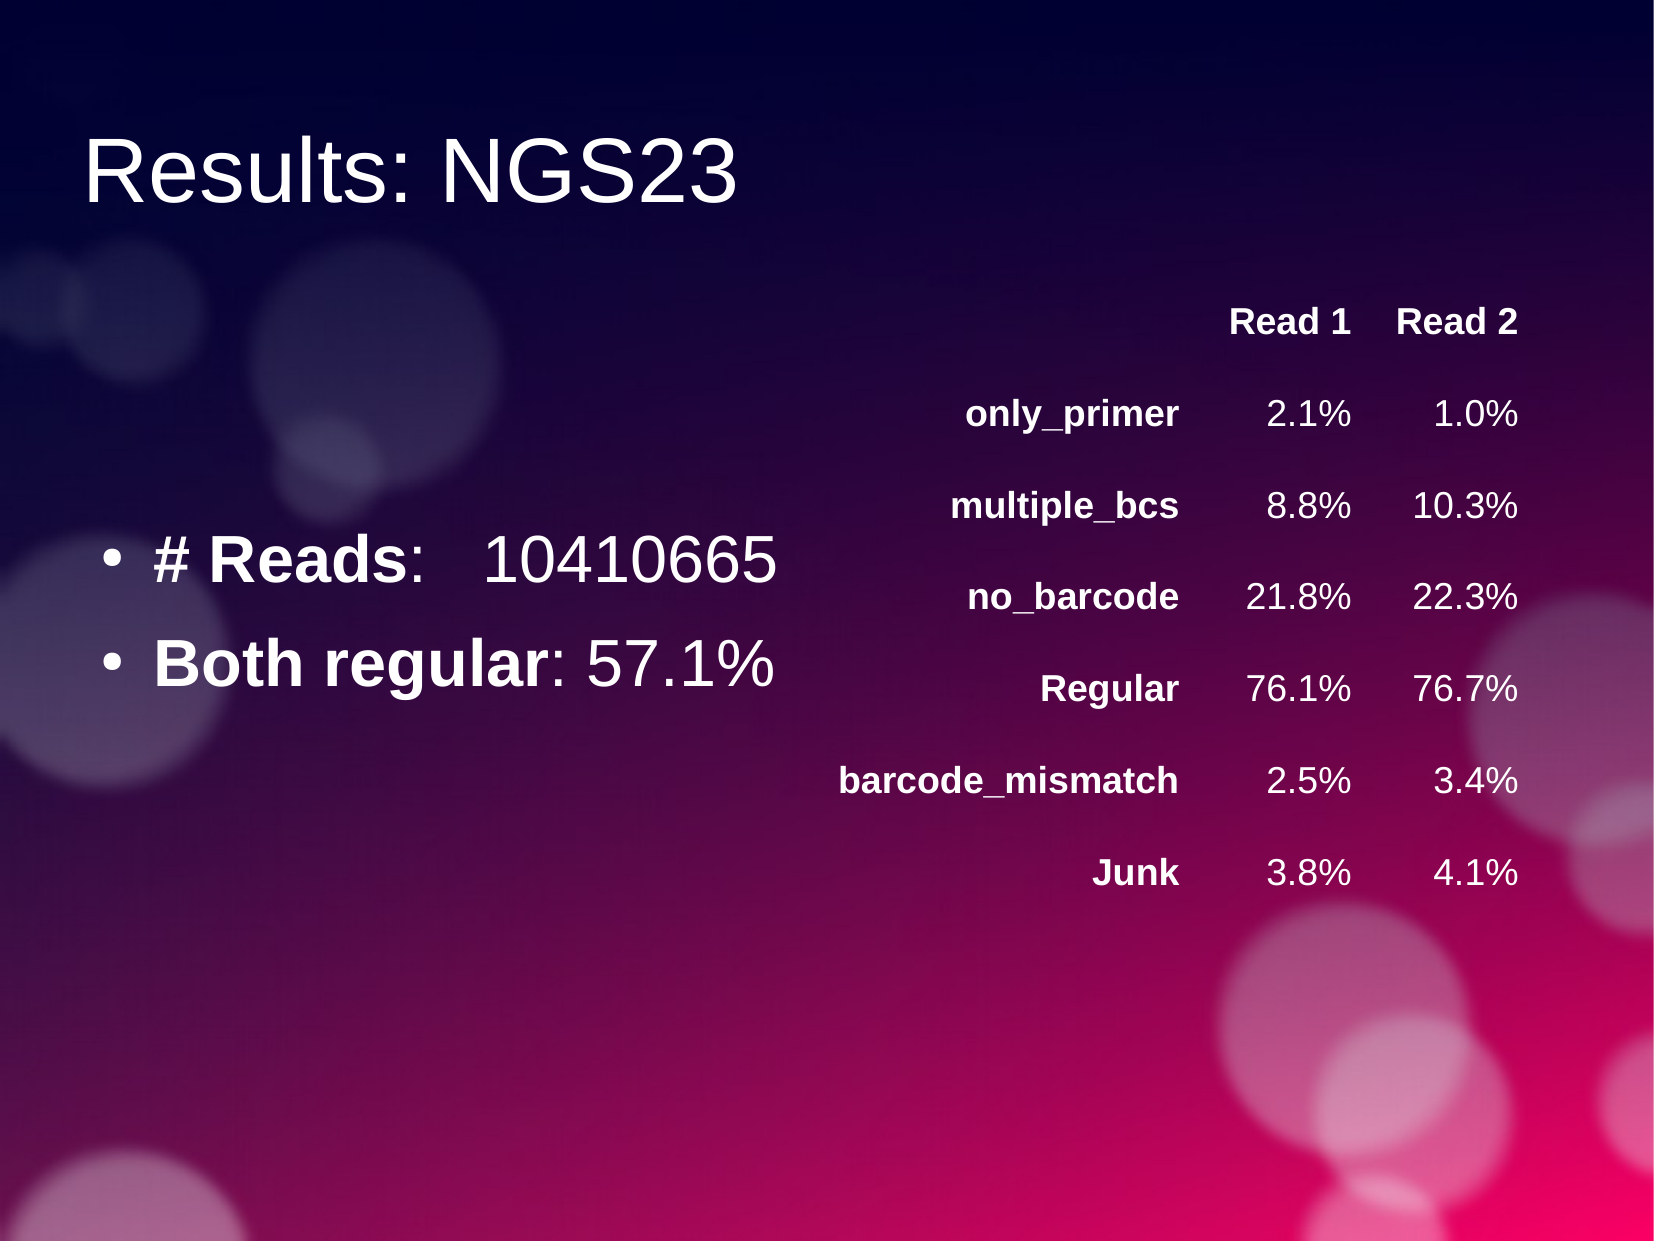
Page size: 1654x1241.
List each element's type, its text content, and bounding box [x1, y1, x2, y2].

table_cell only_primer [803, 368, 1194, 459]
table_cell 22.3% [1366, 551, 1533, 643]
table_cell 4.1% [1366, 826, 1533, 918]
table_cell no_barcode [803, 551, 1194, 643]
table_cell 2.1% [1194, 368, 1366, 459]
table_cell 3.8% [1194, 826, 1366, 918]
table_cell barcode_mismatch [803, 735, 1194, 826]
title Results: NGS23 [82, 67, 1571, 275]
table_cell 76.1% [1194, 643, 1366, 735]
table_cell 1.0% [1366, 368, 1533, 459]
picture [0, 0, 1654, 1241]
list # Reads: 10410665 Both regular: 57.1% [82, 522, 803, 756]
table_cell 3.4% [1366, 735, 1533, 826]
table_header Read 2 [1366, 276, 1533, 368]
table_header Read 1 [1194, 276, 1366, 368]
table_cell 76.7% [1366, 643, 1533, 735]
table_cell 8.8% [1194, 459, 1366, 551]
table_cell Junk [803, 826, 1194, 918]
table_cell 2.5% [1194, 735, 1366, 826]
table_cell Regular [803, 643, 1194, 735]
table_header [803, 276, 1194, 368]
table_cell 21.8% [1194, 551, 1366, 643]
table_cell multiple_bcs [803, 459, 1194, 551]
table_cell 10.3% [1366, 459, 1533, 551]
